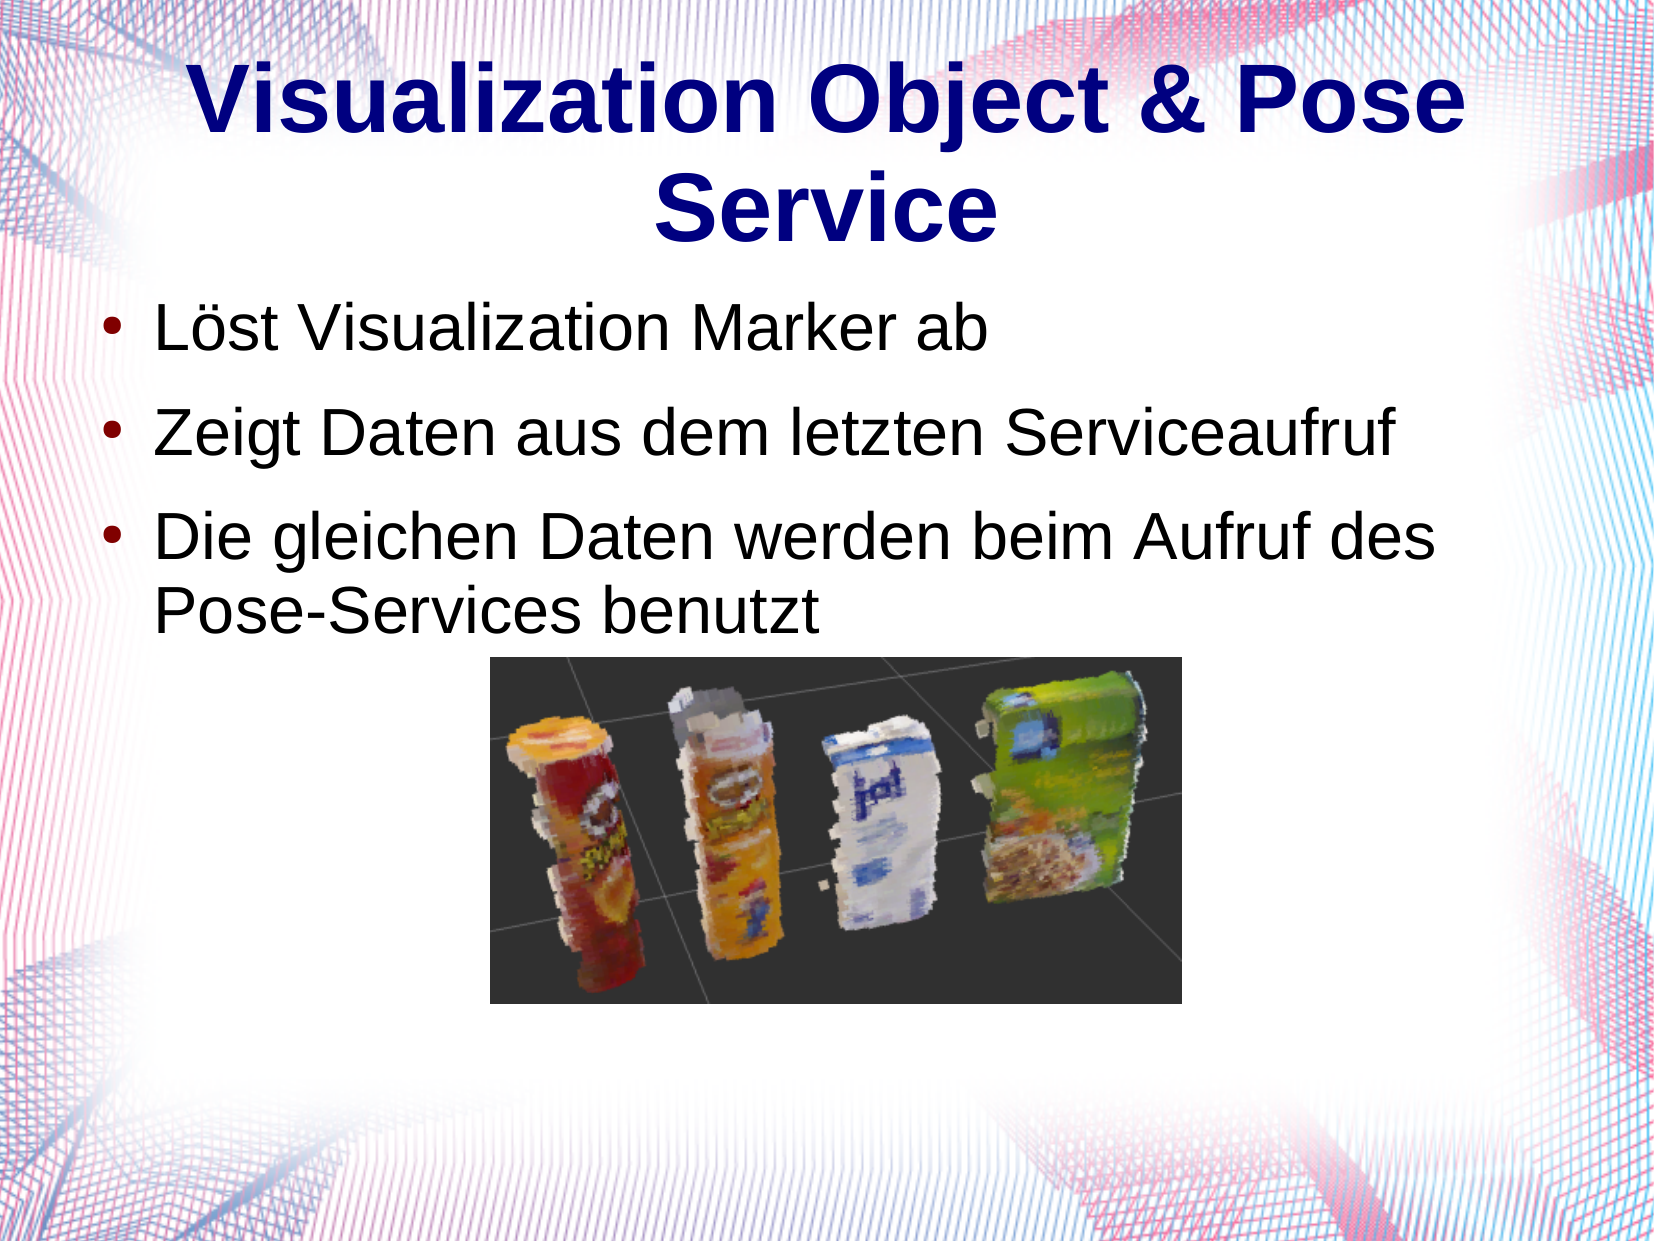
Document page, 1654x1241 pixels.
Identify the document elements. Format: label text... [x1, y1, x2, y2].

list Löst Visualization Marker ab Zeigt Daten aus dem letzten Serviceaufruf Die gleichen Daten werden beim Aufruf des Pose-Services benutzt [82, 290, 1571, 1010]
title Visualization Object & Pose Service [82, 43, 1571, 263]
picture [0, 0, 1654, 1241]
